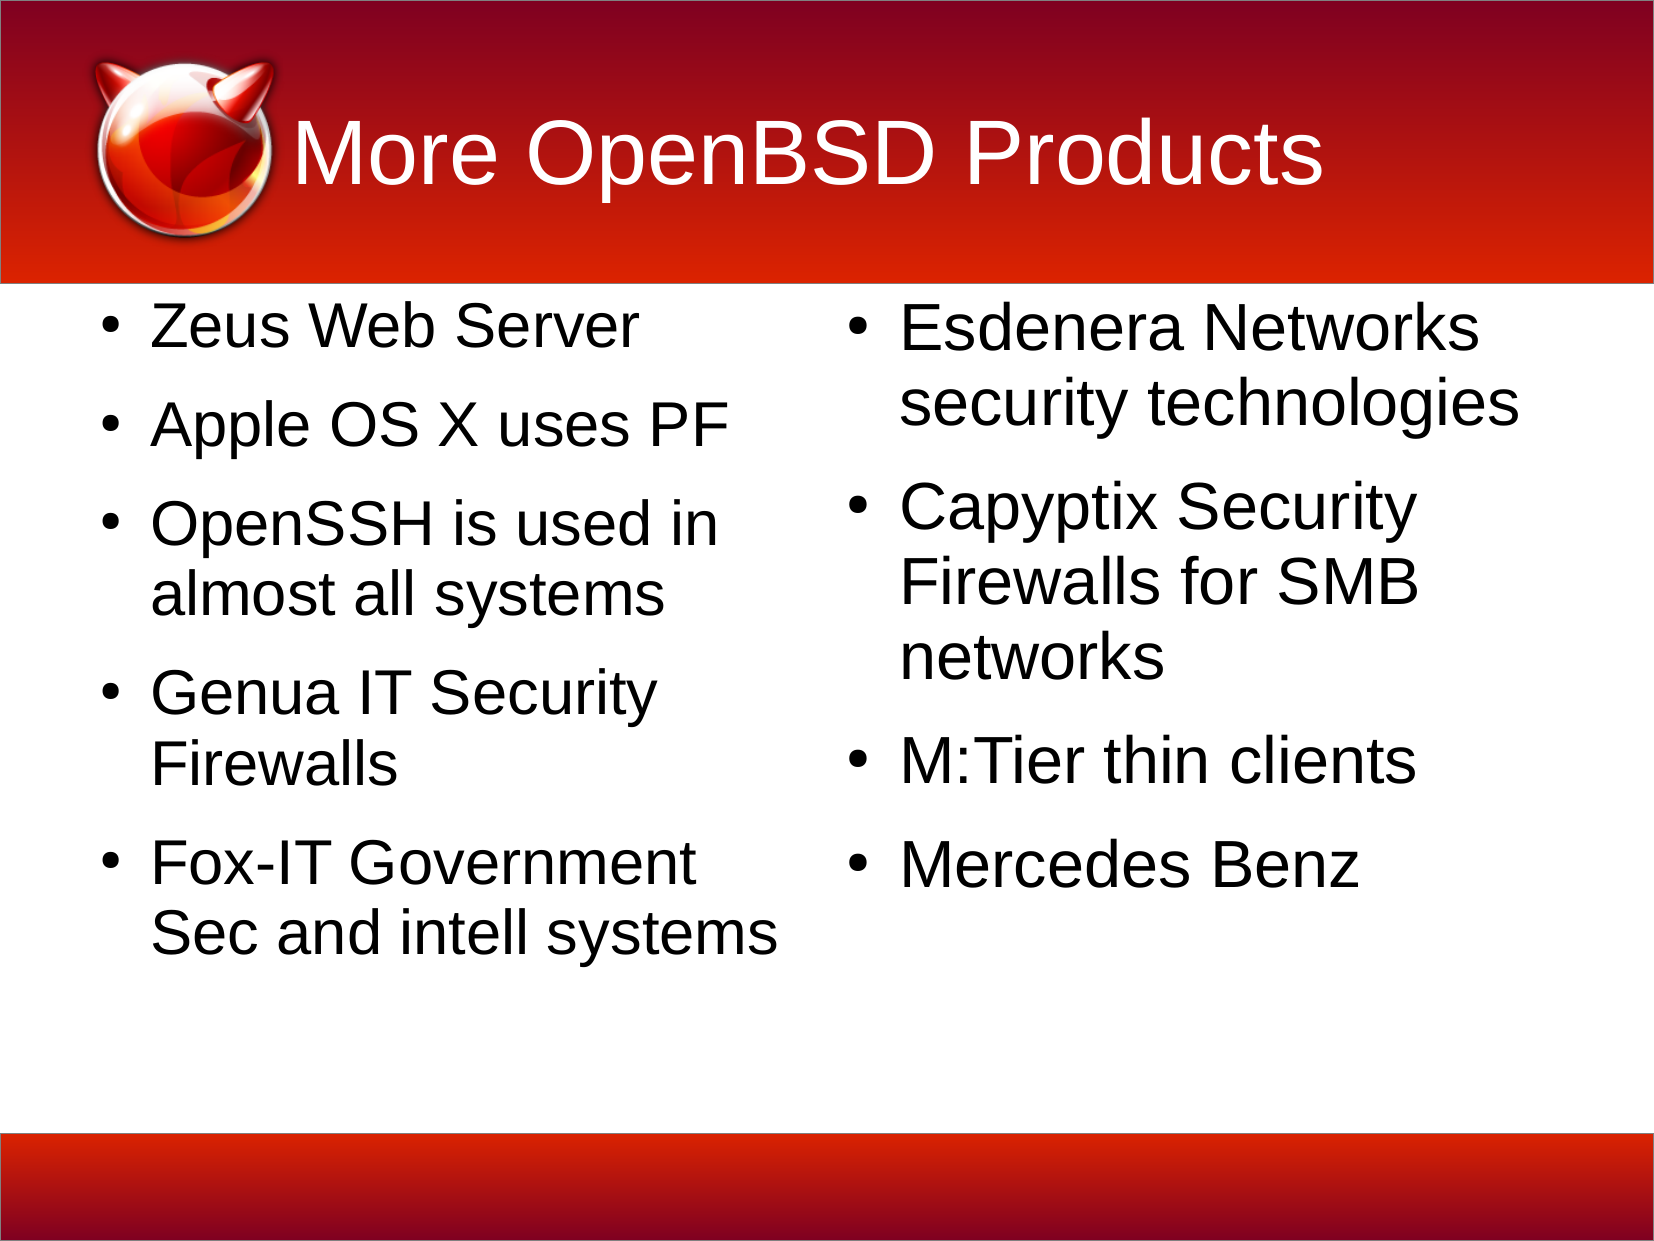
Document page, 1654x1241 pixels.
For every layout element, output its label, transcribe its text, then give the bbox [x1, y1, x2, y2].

list Zeus Web Server Apple OS X uses PF OpenSSH is used in almost all systems Genua IT Security Firewalls Fox-IT Government Sec and intell systems [82, 290, 793, 1010]
title More OpenBSD Products [82, 49, 1536, 257]
list Esdenera Networks security technologies Capyptix Security Firewalls for SMB networks M:Tier thin clients Mercedes Benz [828, 290, 1539, 1010]
